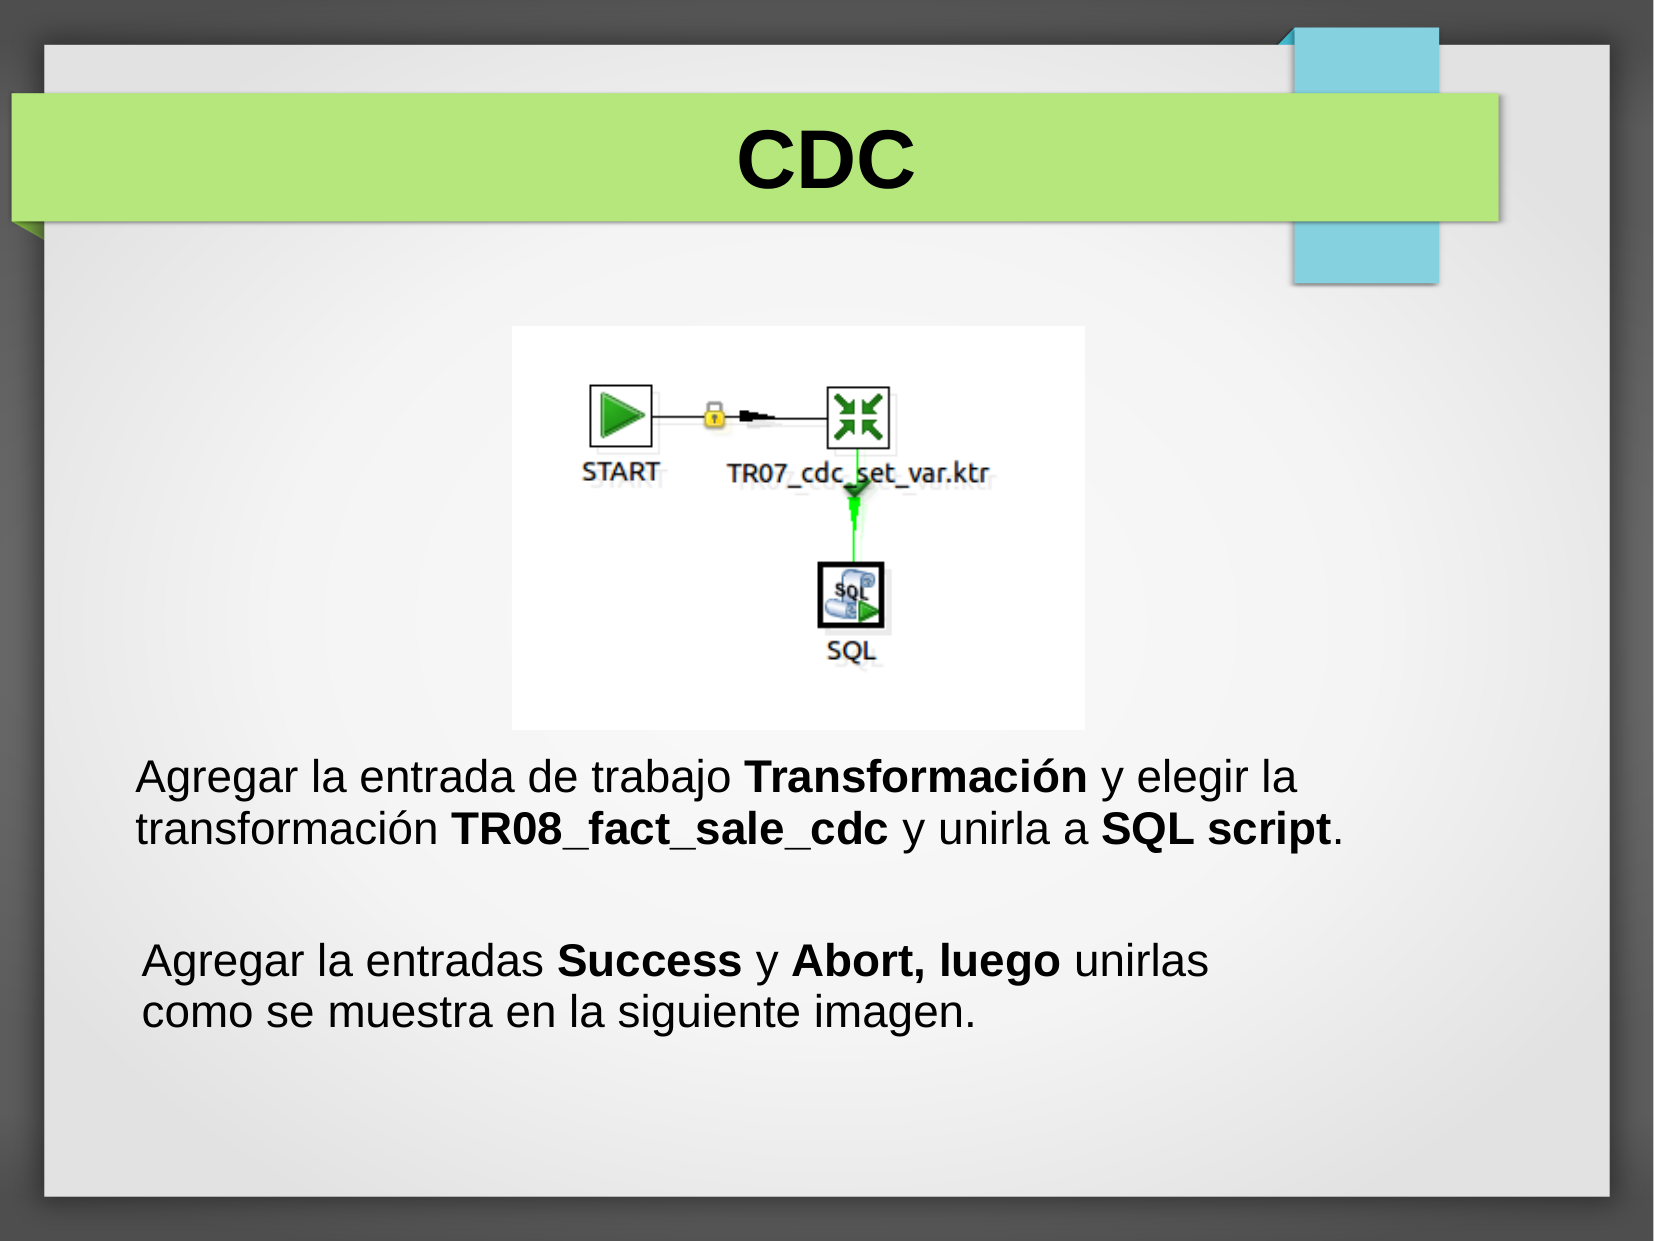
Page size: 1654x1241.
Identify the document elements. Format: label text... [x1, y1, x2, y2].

title CDC [70, 106, 1583, 213]
text_box Agregar la entradas Success y Abort, luego unirlas como se muestra en la siguiente imagen. [126, 927, 1329, 1045]
picture [0, 0, 1654, 1241]
text_box Agregar la entrada de trabajo Transformación y elegir la transformación TR08_fact_sale_cdc y unirla a SQL script. [120, 743, 1550, 862]
